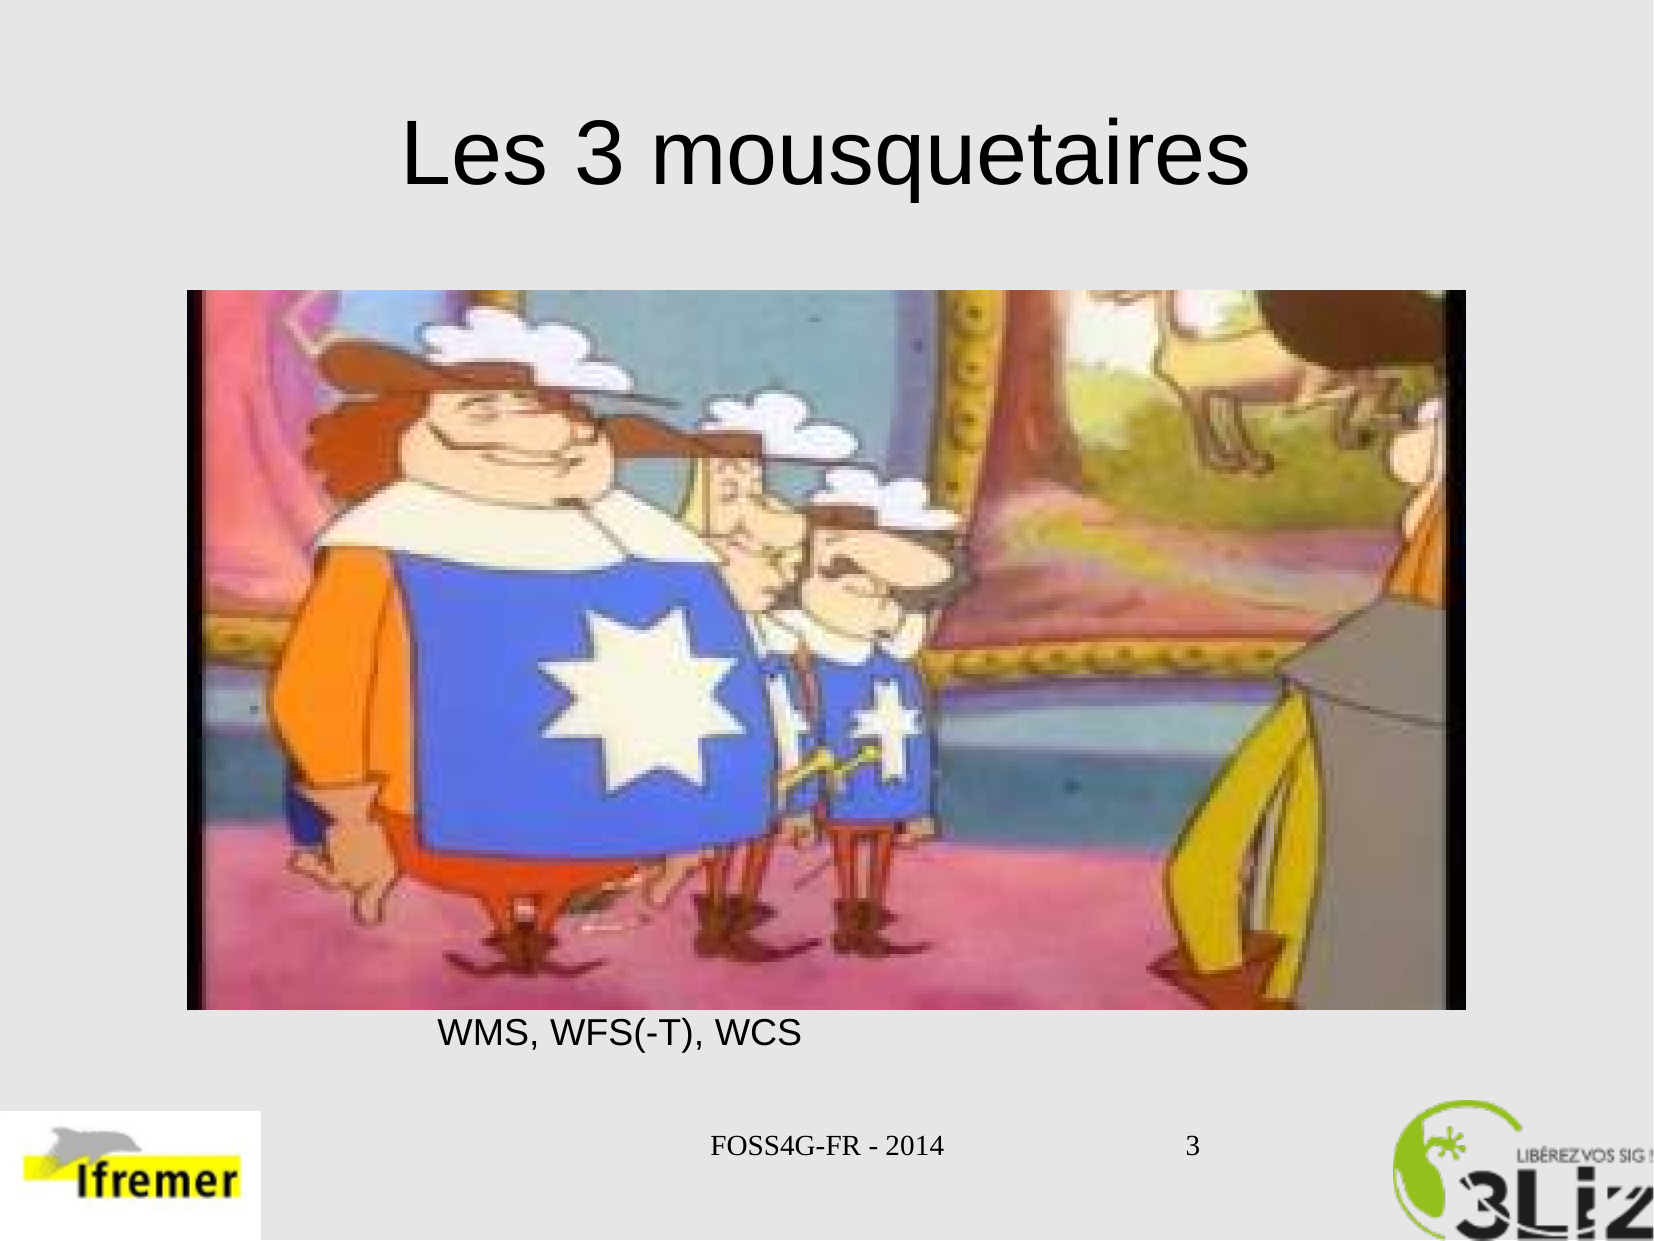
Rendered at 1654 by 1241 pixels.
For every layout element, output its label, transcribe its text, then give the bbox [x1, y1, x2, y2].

title Les 3 mousquetaires [82, 49, 1571, 257]
picture [0, 1111, 261, 1241]
text_box WMS, WFS(-T), WCS [324, 1003, 916, 1061]
picture [1393, 1100, 1654, 1241]
picture [187, 290, 1466, 1010]
